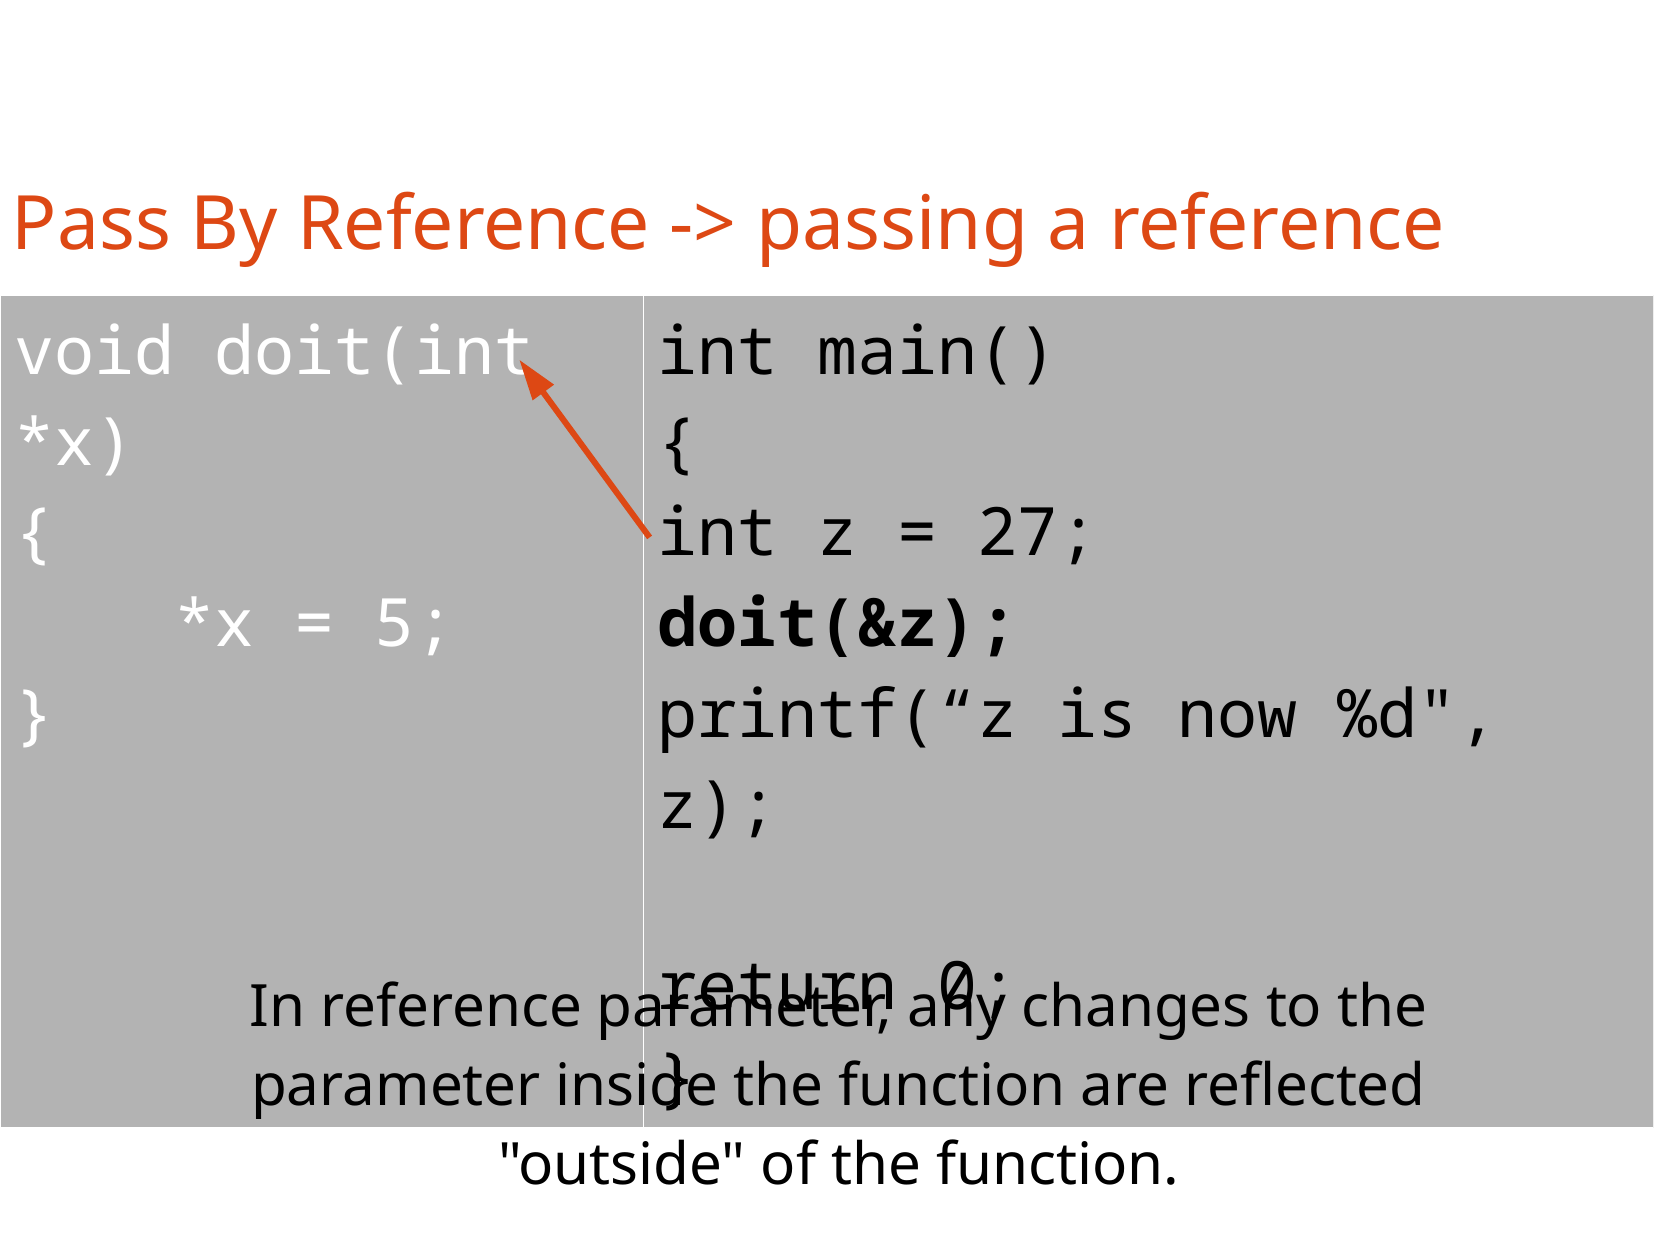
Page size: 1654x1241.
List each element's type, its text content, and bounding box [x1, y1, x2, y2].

table_header void doit(int *x) { *x = 5; } [1, 296, 643, 1127]
table_header int main() { int z = 27; doit(&z); printf(“z is now %d", z); return 0; } [644, 296, 1653, 1127]
title Pass By Reference -> passing a reference [11, 135, 1619, 295]
text_box In reference parameter, any changes to the parameter inside the function are reflected "outside" of the function. [141, 956, 1536, 1168]
